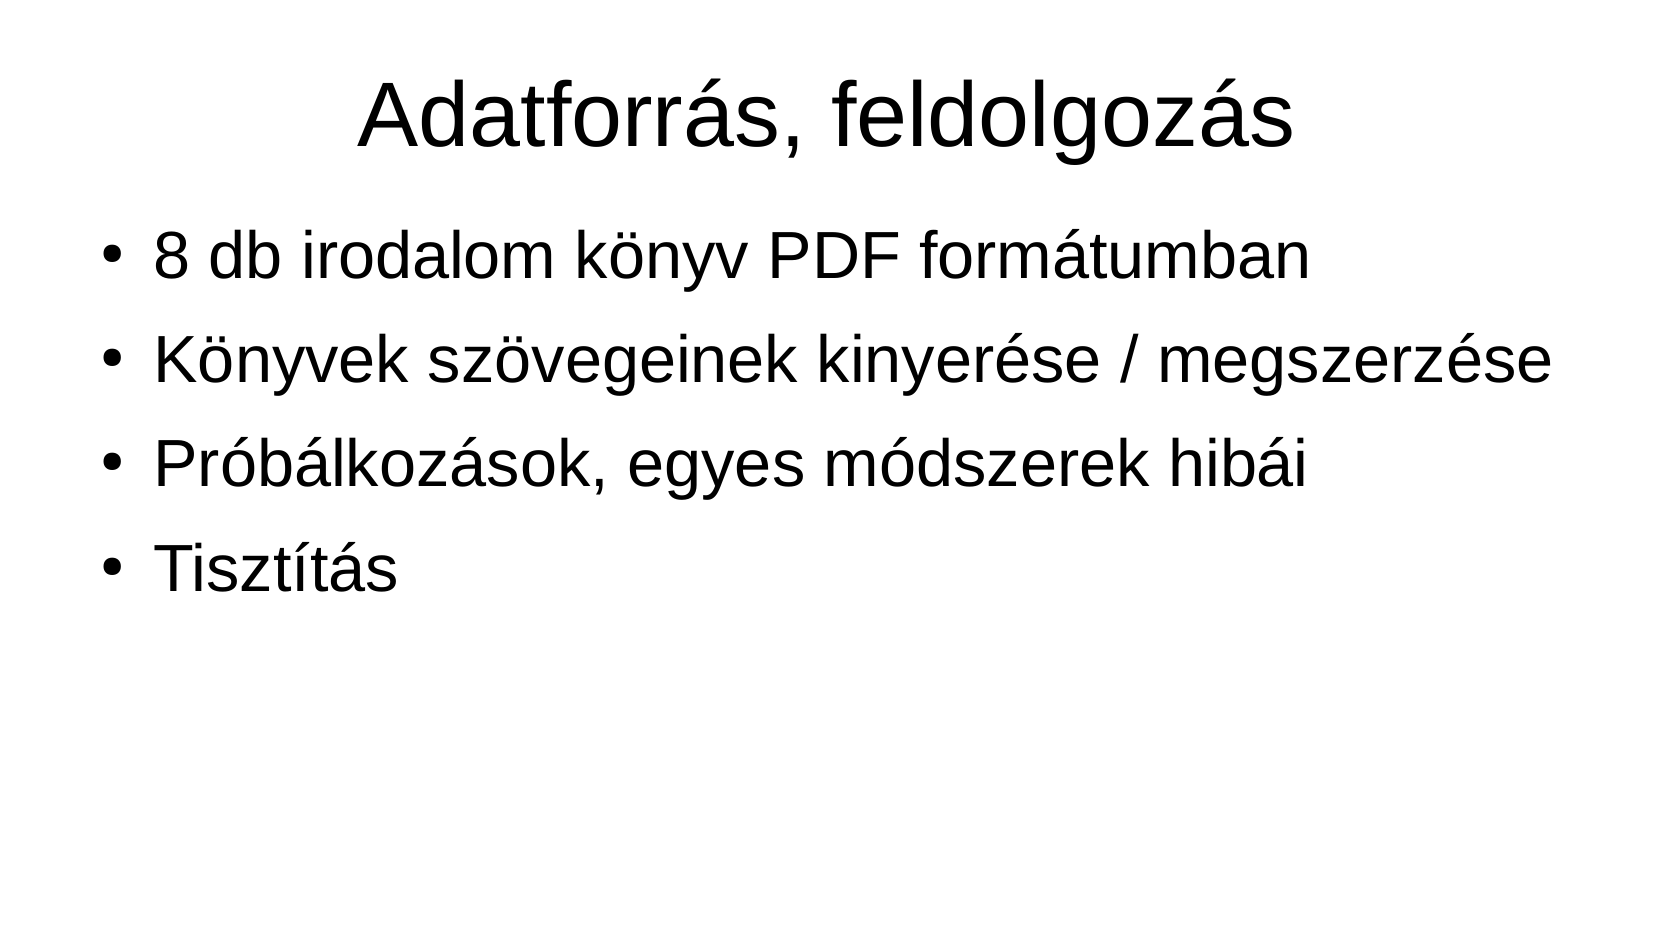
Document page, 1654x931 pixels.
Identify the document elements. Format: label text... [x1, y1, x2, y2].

title Adatforrás, feldolgozás [82, 37, 1571, 193]
list 8 db irodalom könyv PDF formátumban Könyvek szövegeinek kinyerése / megszerzése Próbálkozások, egyes módszerek hibái Tisztítás [82, 217, 1571, 758]
